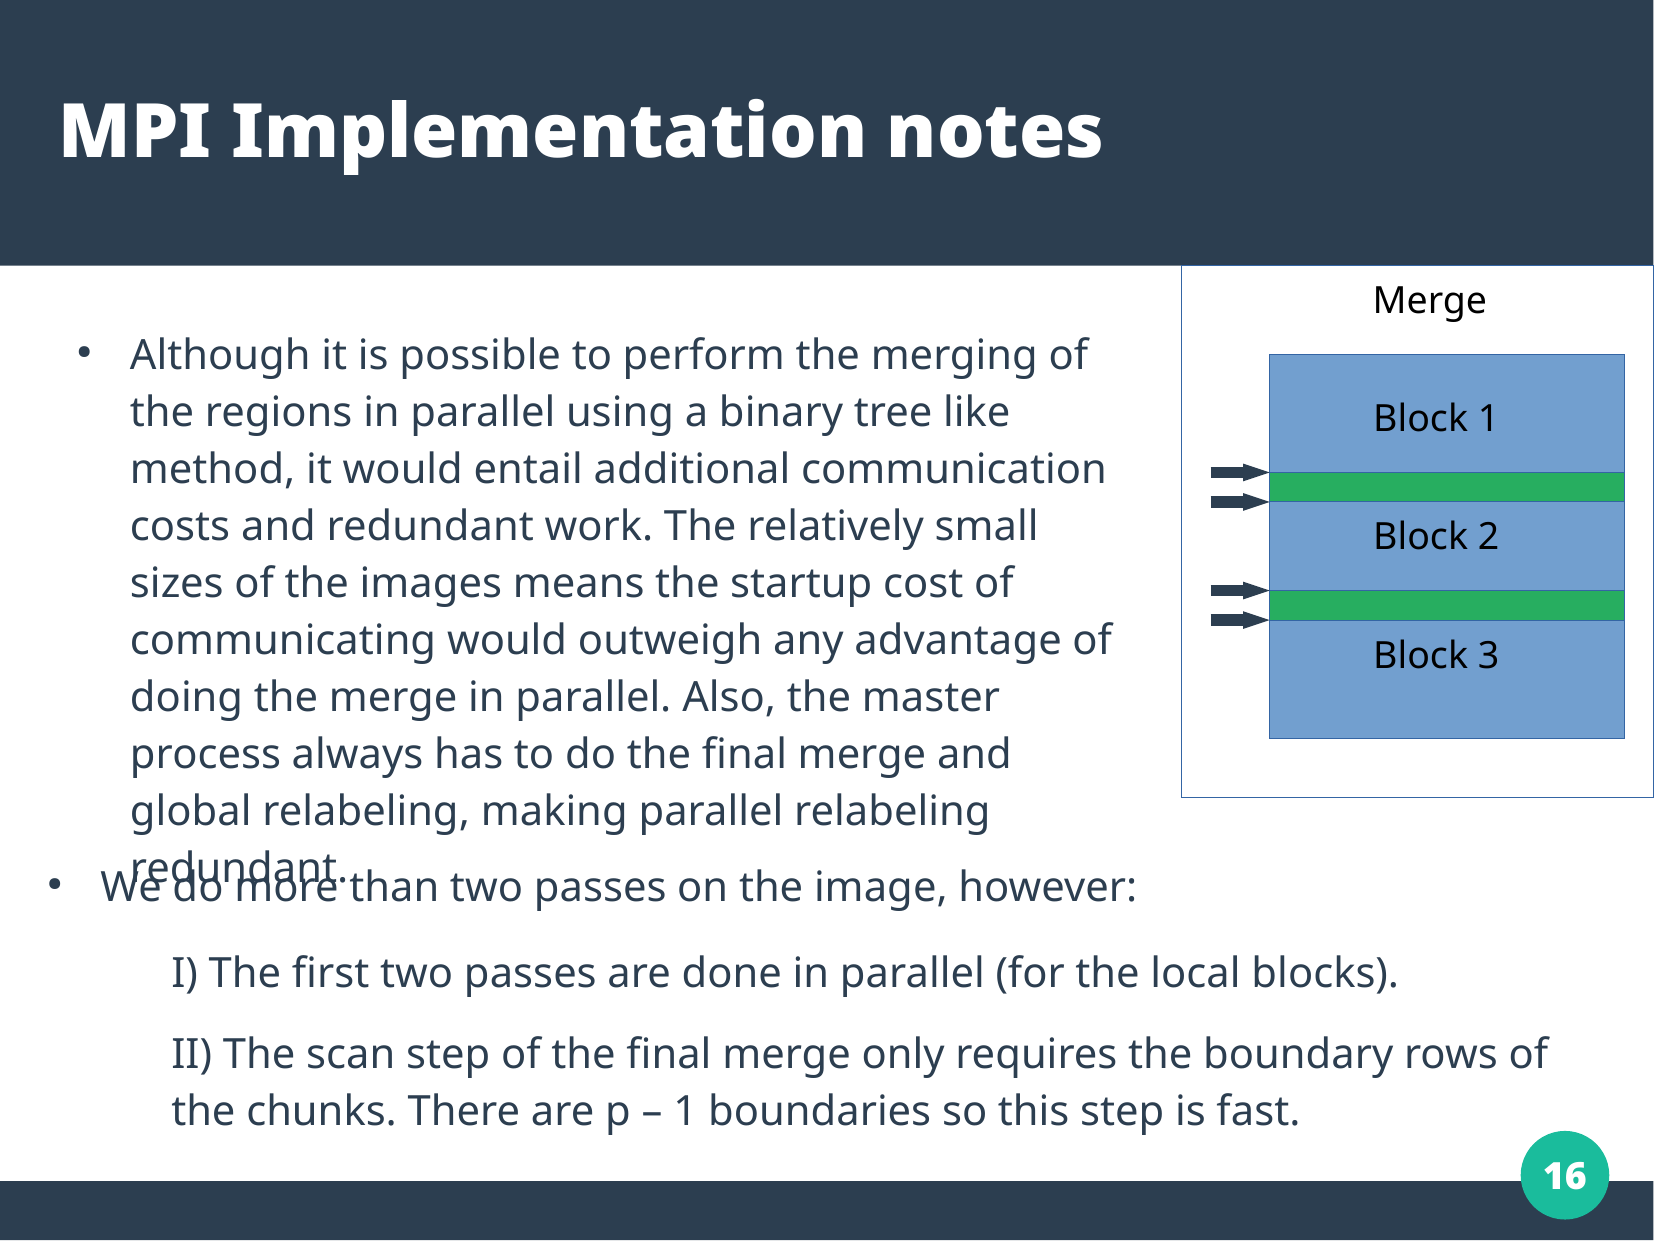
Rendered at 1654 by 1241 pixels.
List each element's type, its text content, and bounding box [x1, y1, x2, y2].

list We do more than two passes on the image, however: I) The first two passes are done in parallel (for the local blocks). II) The scan step of the final merge only requires the boundary rows of the chunks. There are p – 1 boundaries so this step is fast. [29, 856, 1595, 1241]
text_box Block 2 [1358, 502, 1526, 562]
text_box [1181, 265, 1654, 798]
list Although it is possible to perform the merging of the regions in parallel using a binary tree like method, it would entail additional communication costs and redundant work. The relatively small sizes of the images means the startup cost of communicating would outweigh any advantage of doing the merge in parallel. Also, the master process always has to do the final merge and global relabeling, making parallel relabeling redundant. [59, 324, 1123, 856]
text_box Block 1 [1358, 384, 1526, 443]
text_box Block 3 [1358, 620, 1526, 680]
text_box Merge [1358, 266, 1505, 325]
title MPI Implementation notes [59, 49, 1595, 207]
